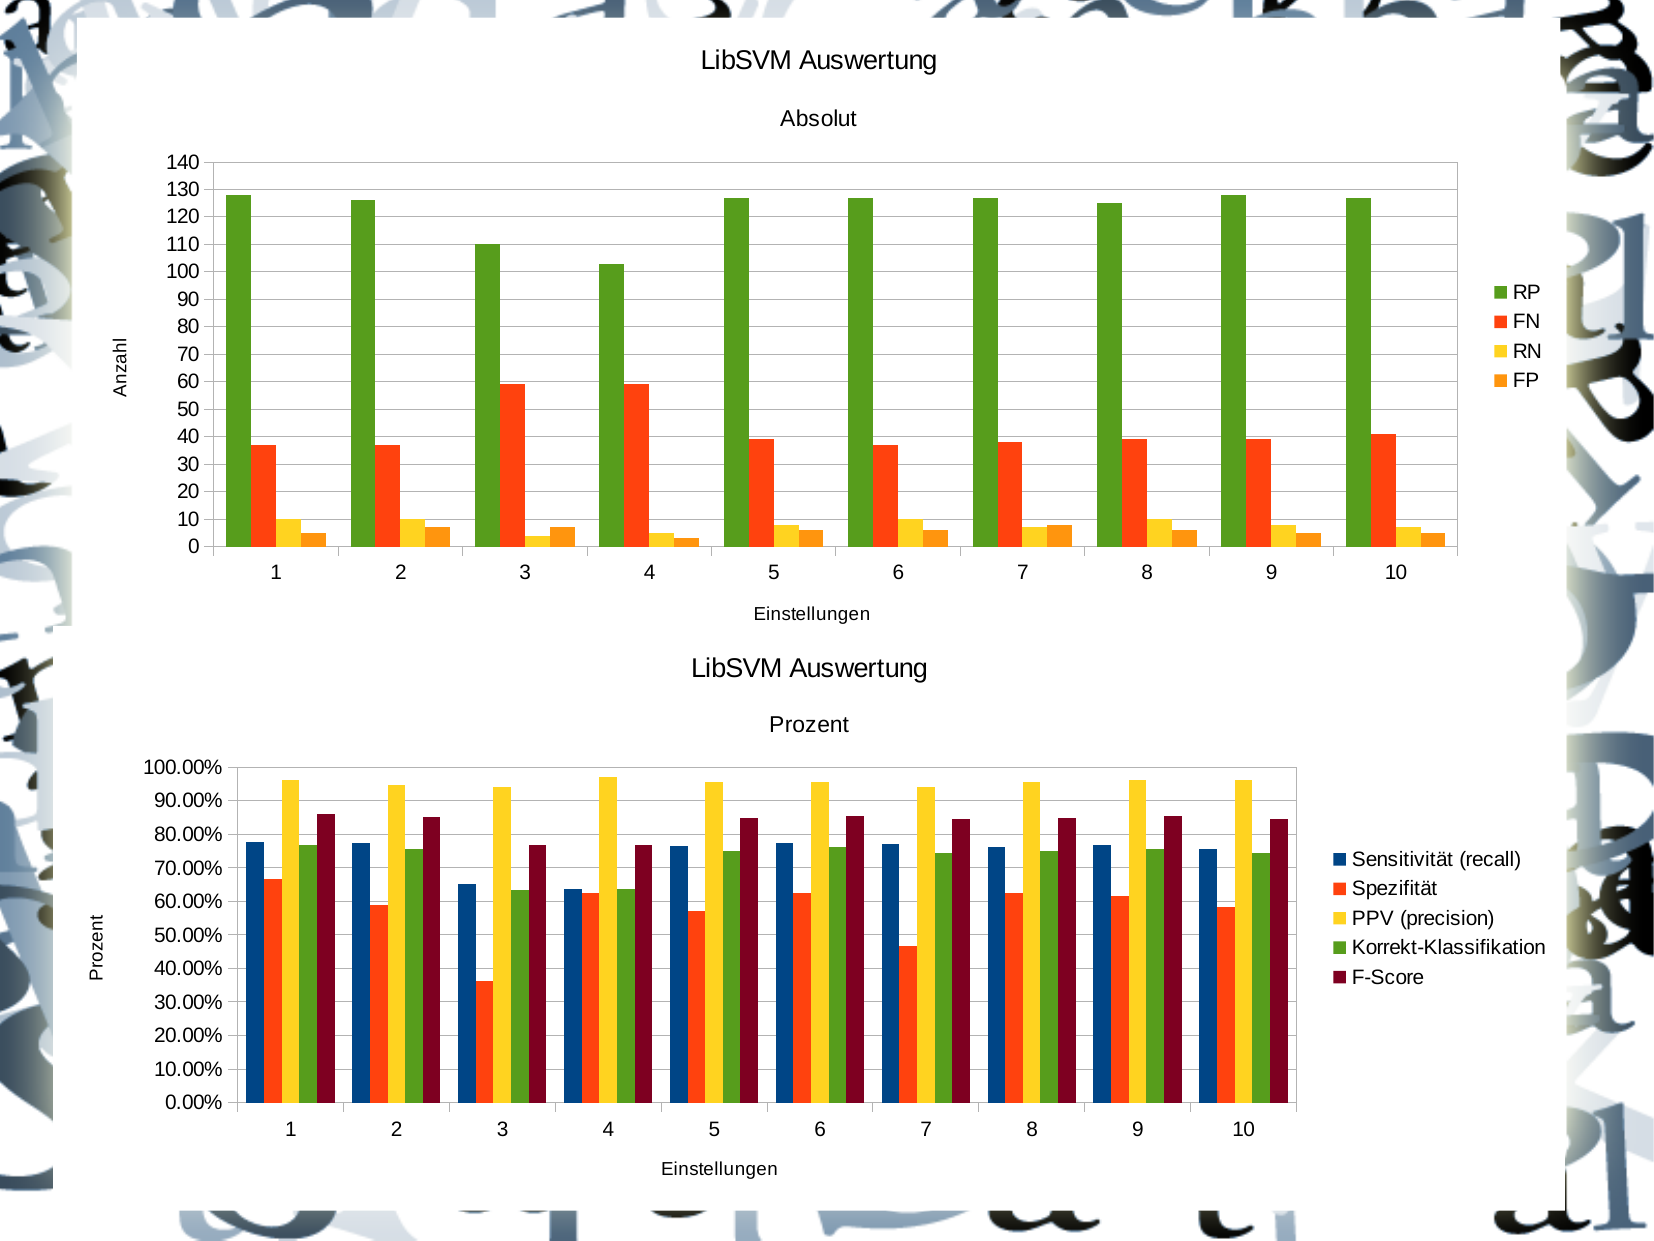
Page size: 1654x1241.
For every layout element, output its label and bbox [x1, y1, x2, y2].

chart [53, 17, 1565, 1211]
picture [0, 0, 1654, 1241]
